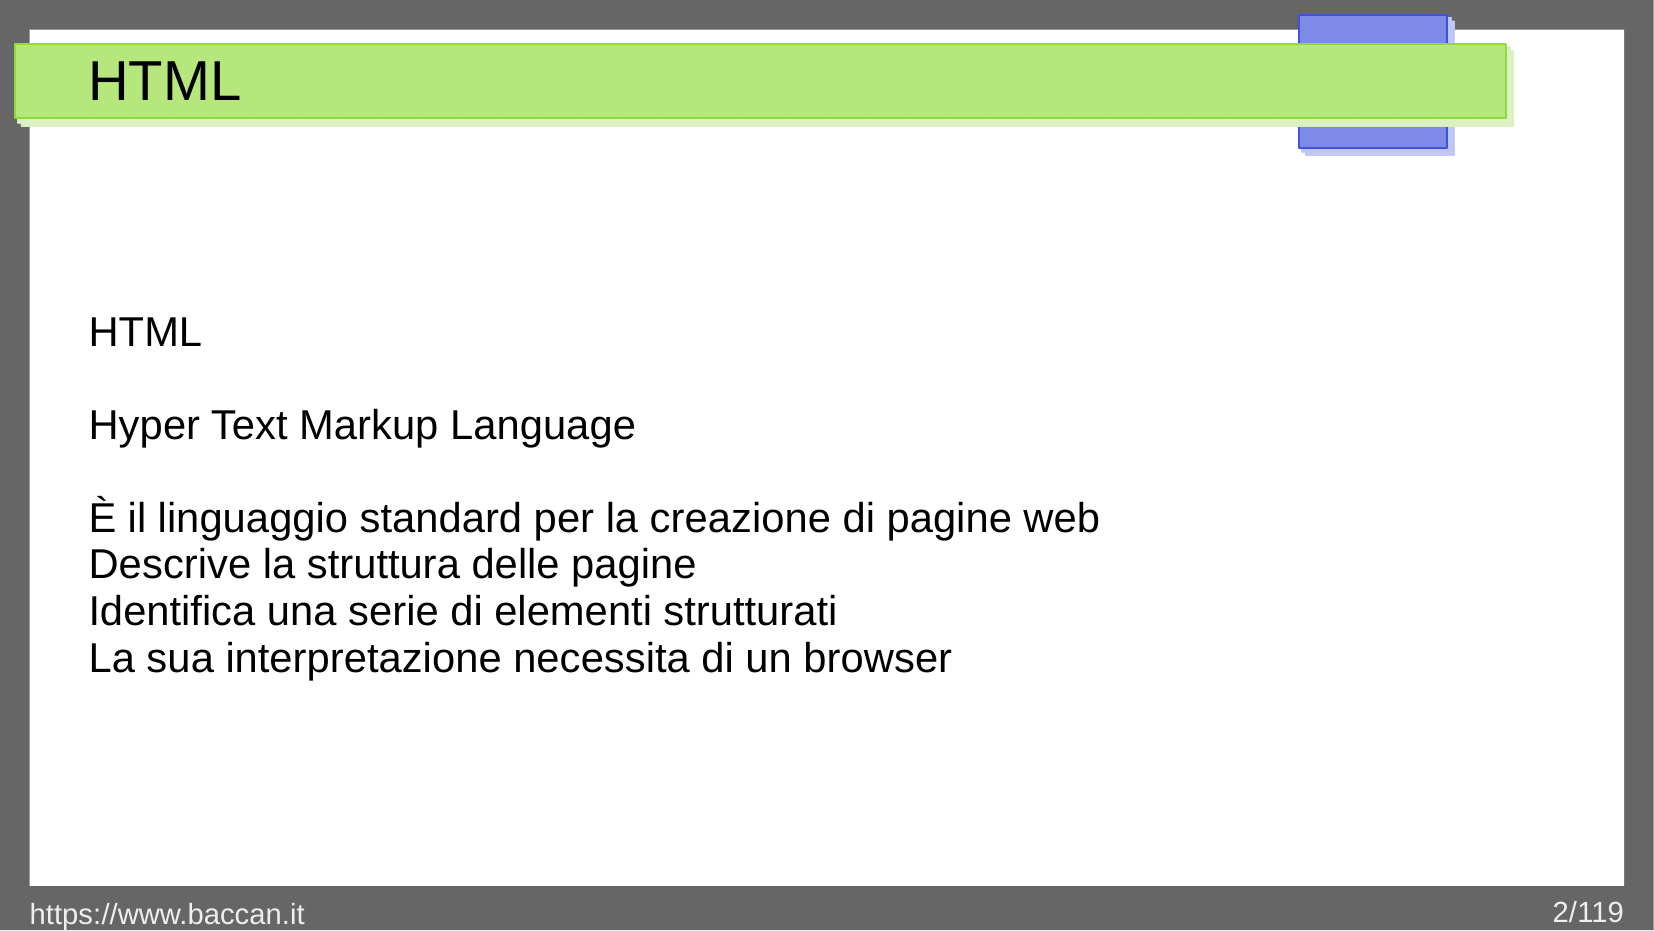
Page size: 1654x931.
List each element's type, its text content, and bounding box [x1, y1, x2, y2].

text_box HTML Hyper Text Markup Language È il linguaggio standard per la creazione di pagine web Descrive la struttura delle pagine Identifica una serie di elementi strutturati La sua interpretazione necessita di un browser [88, 169, 1565, 821]
title HTML [88, 44, 1506, 119]
